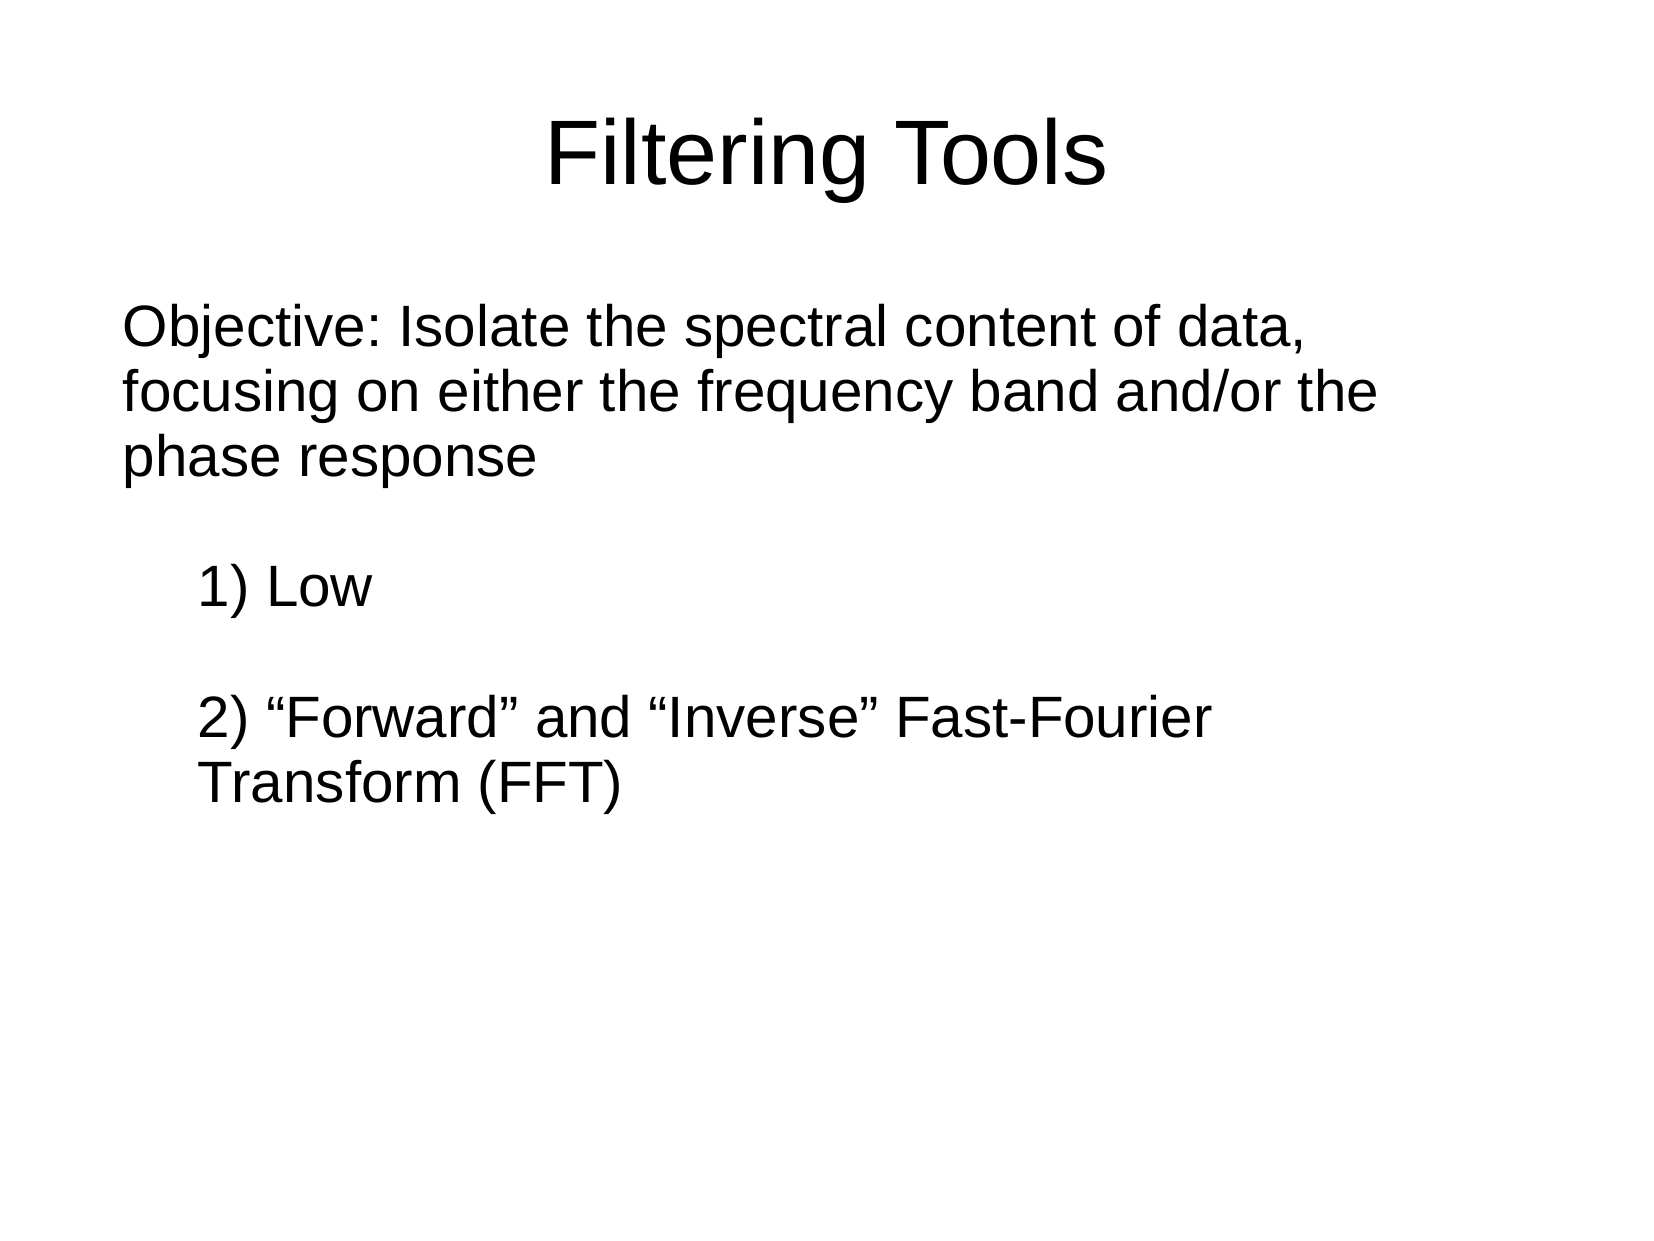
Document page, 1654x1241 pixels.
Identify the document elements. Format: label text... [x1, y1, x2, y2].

text_box Objective: Isolate the spectral content of data, focusing on either the frequency band and/or the phase response 1) Low 2) “Forward” and “Inverse” Fast-Fourier Transform (FFT) [108, 286, 1549, 824]
title Filtering Tools [82, 49, 1571, 257]
